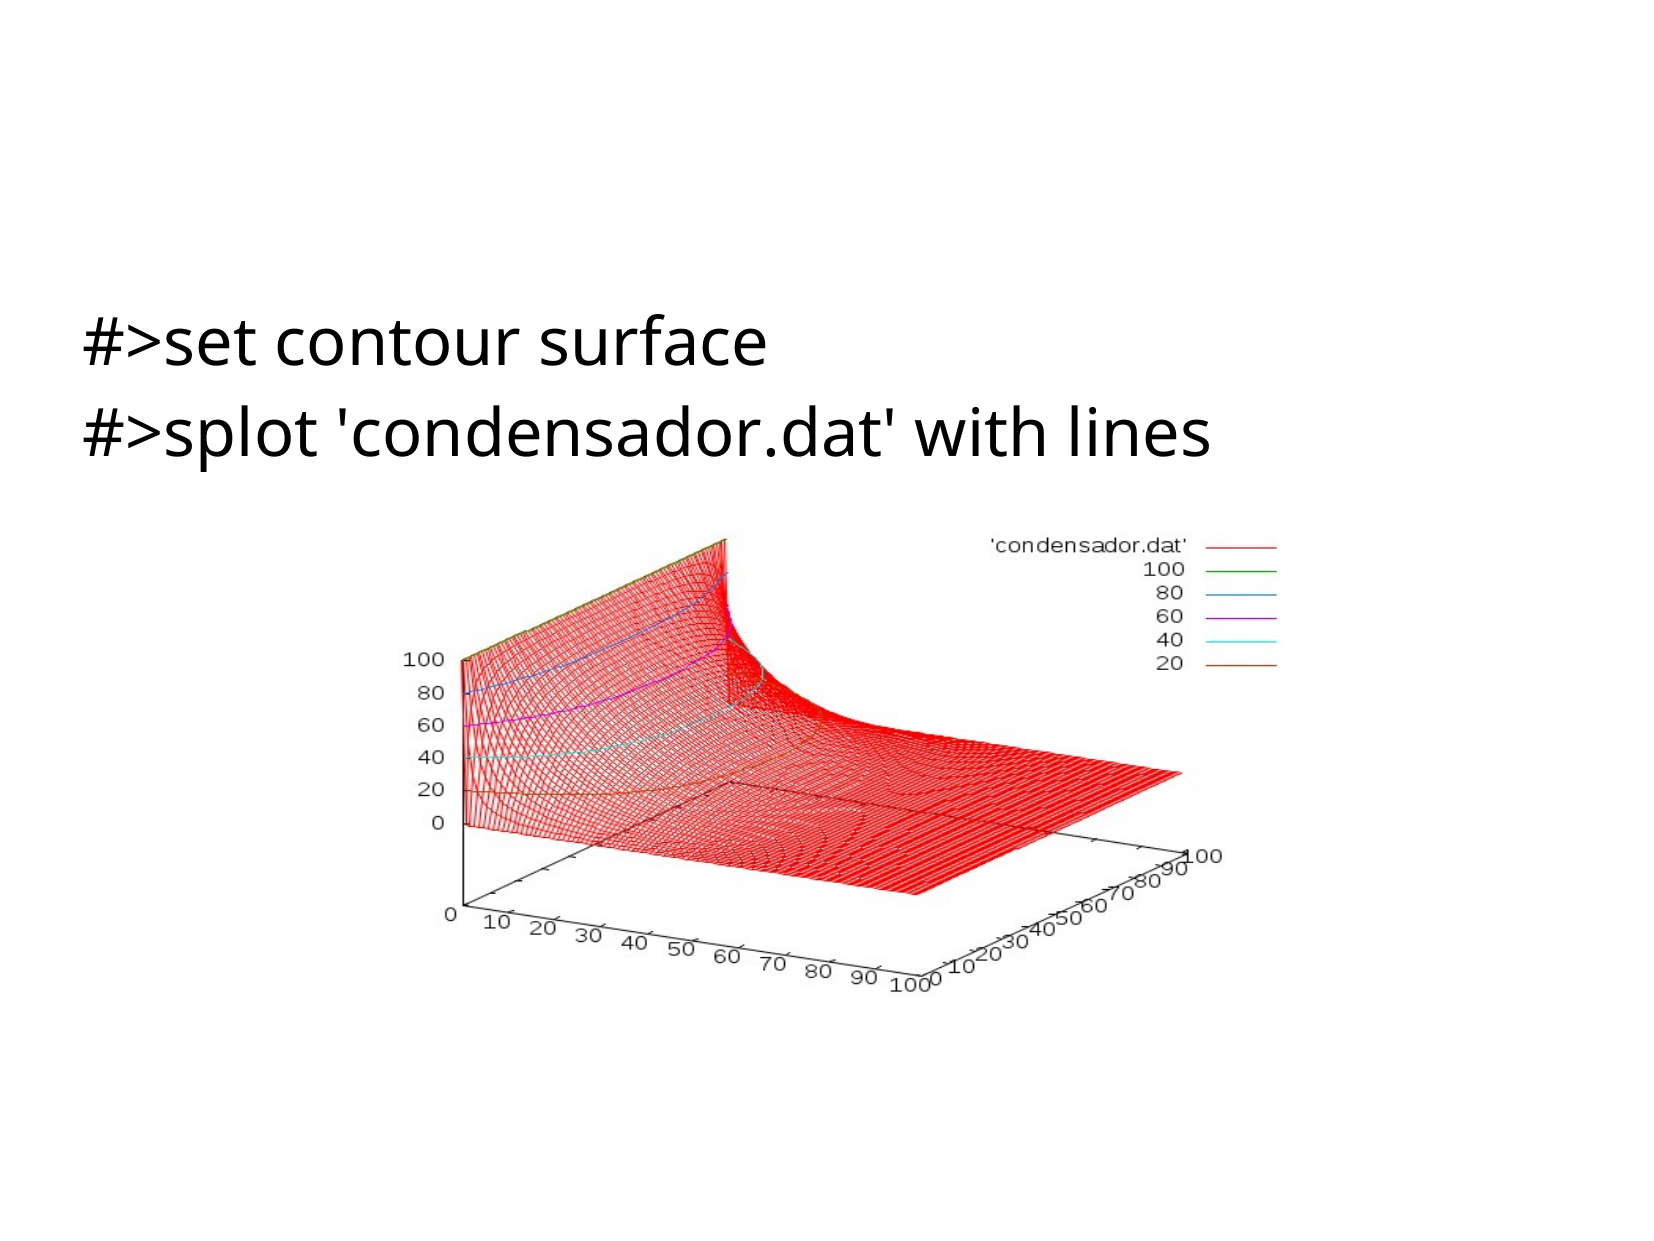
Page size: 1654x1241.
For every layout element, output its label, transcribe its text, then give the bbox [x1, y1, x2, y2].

subtitle #>set contour surface #>splot 'condensador.dat' with lines [82, 297, 1571, 473]
picture [321, 472, 1329, 1067]
